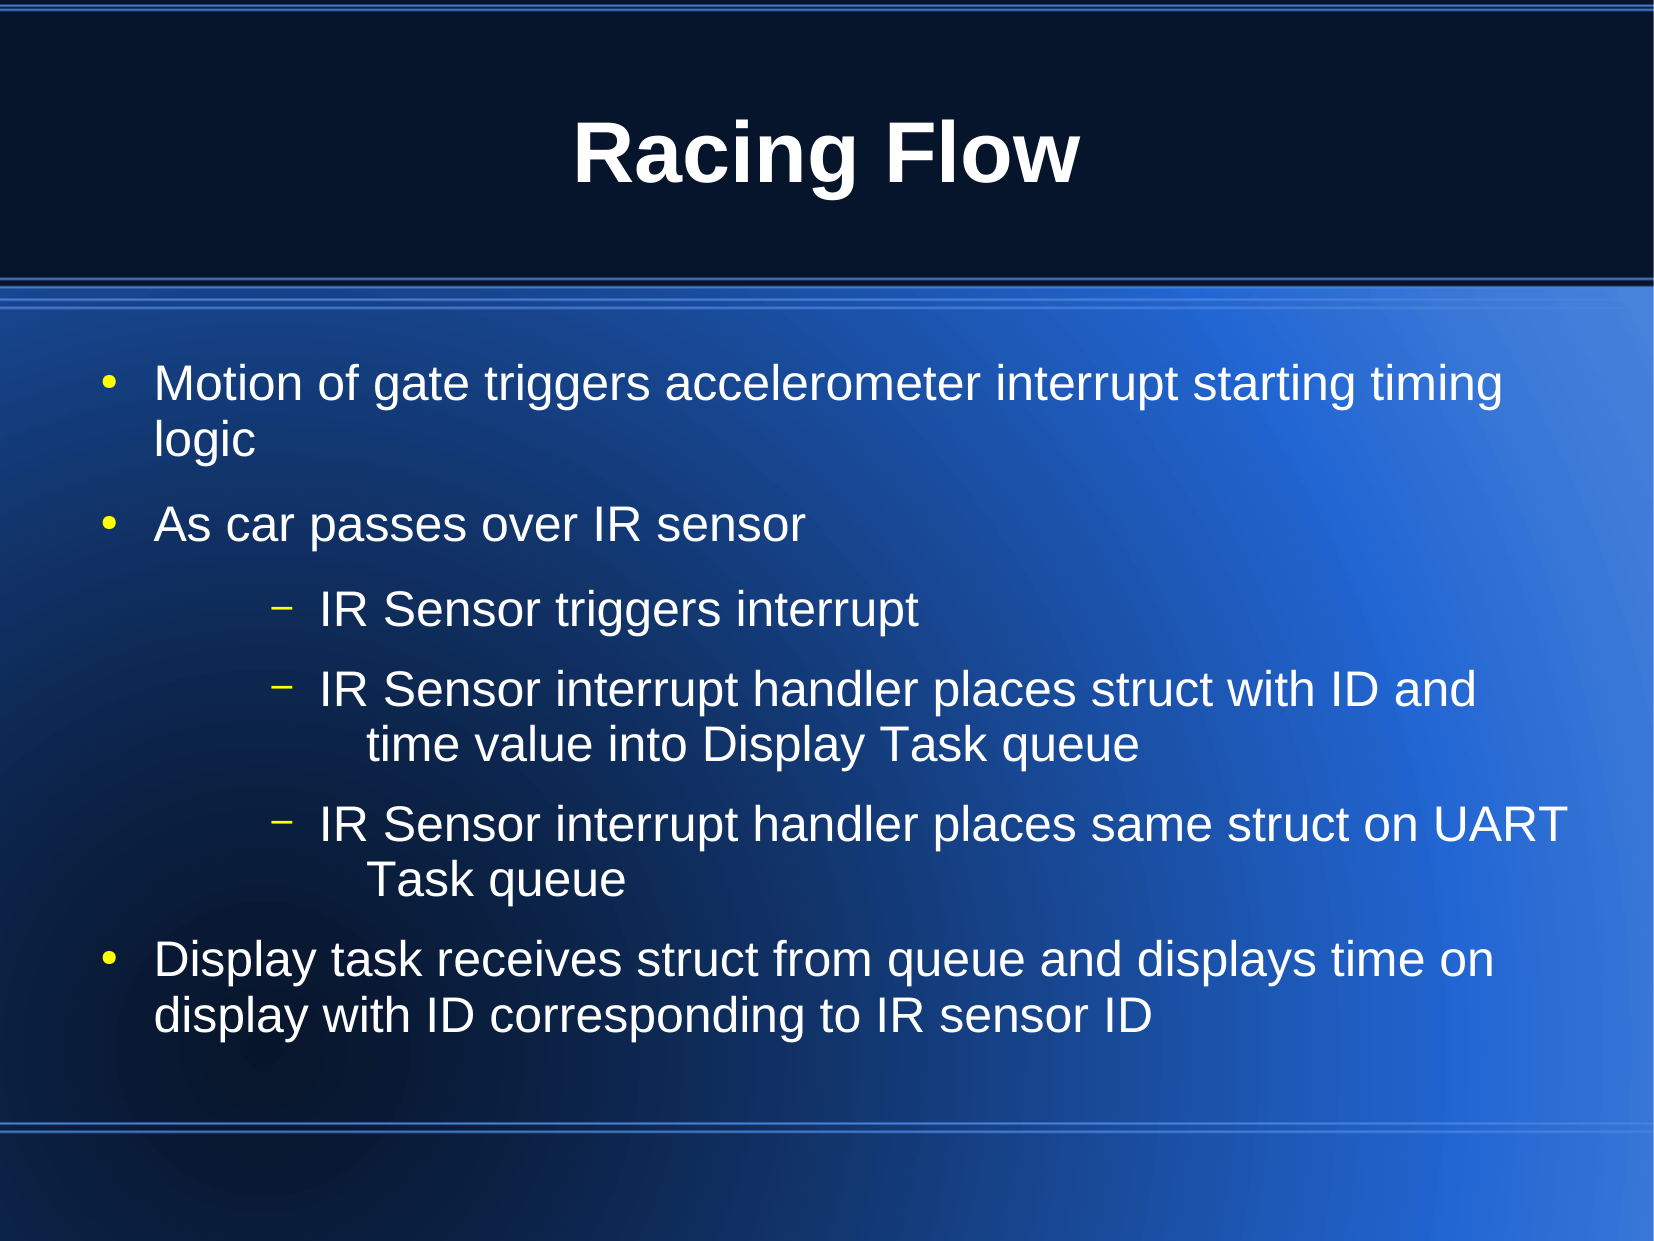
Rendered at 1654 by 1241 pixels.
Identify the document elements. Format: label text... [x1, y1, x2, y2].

picture [0, 0, 1654, 1241]
list Motion of gate triggers accelerometer interrupt starting timing logic As car passes over IR sensor IR Sensor triggers interrupt IR Sensor interrupt handler places struct with ID and time value into Display Task queue IR Sensor interrupt handler places same struct on UART Task queue Display task receives struct from queue and displays time on display with ID corresponding to IR sensor ID [82, 355, 1571, 1058]
title Racing Flow [82, 49, 1571, 257]
